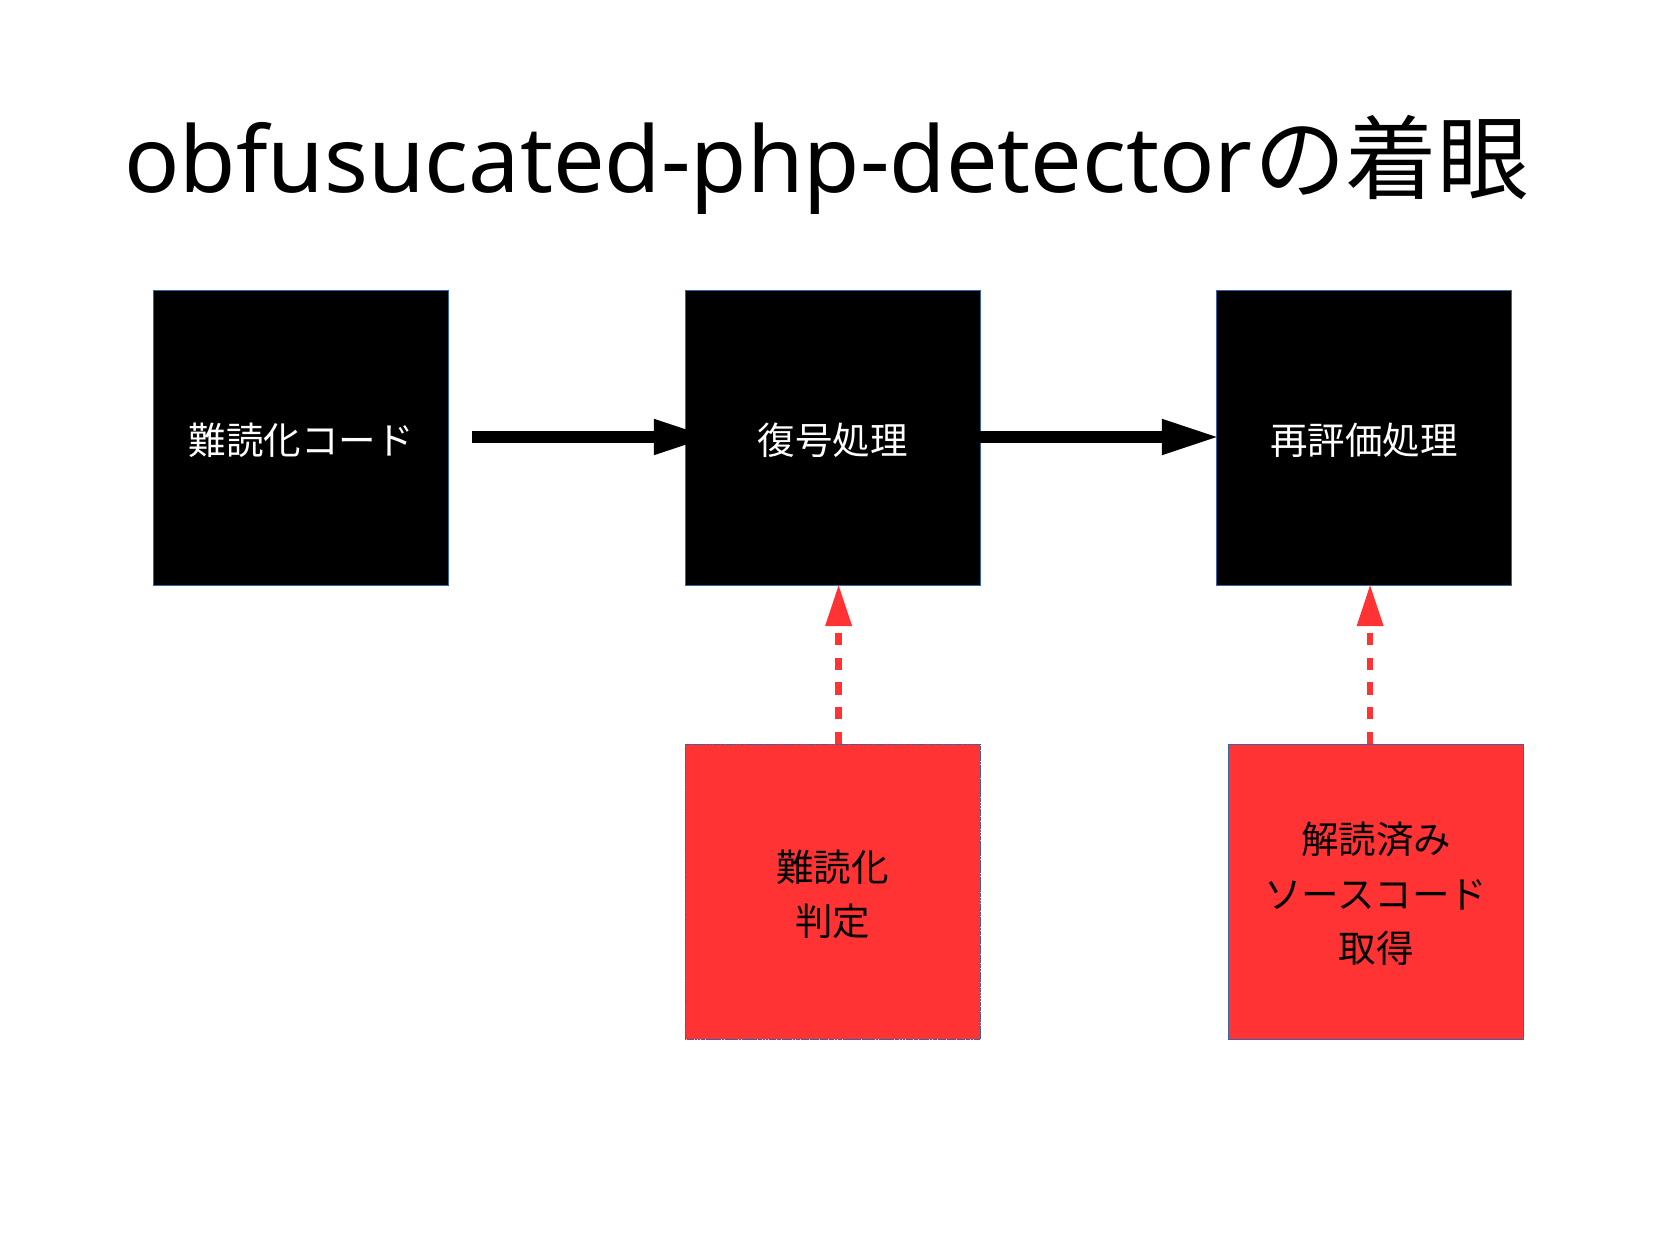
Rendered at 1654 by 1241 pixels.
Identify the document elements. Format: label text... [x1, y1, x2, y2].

title obfusucated-php-detectorの着眼 [82, 49, 1571, 257]
text_box 難読化 判定 [685, 744, 981, 1040]
text_box 復号処理 [685, 290, 981, 586]
text_box 再評価処理 [1216, 290, 1512, 586]
text_box 解読済み ソースコード 取得 [1228, 744, 1524, 1040]
text_box 難読化コード [153, 290, 449, 586]
